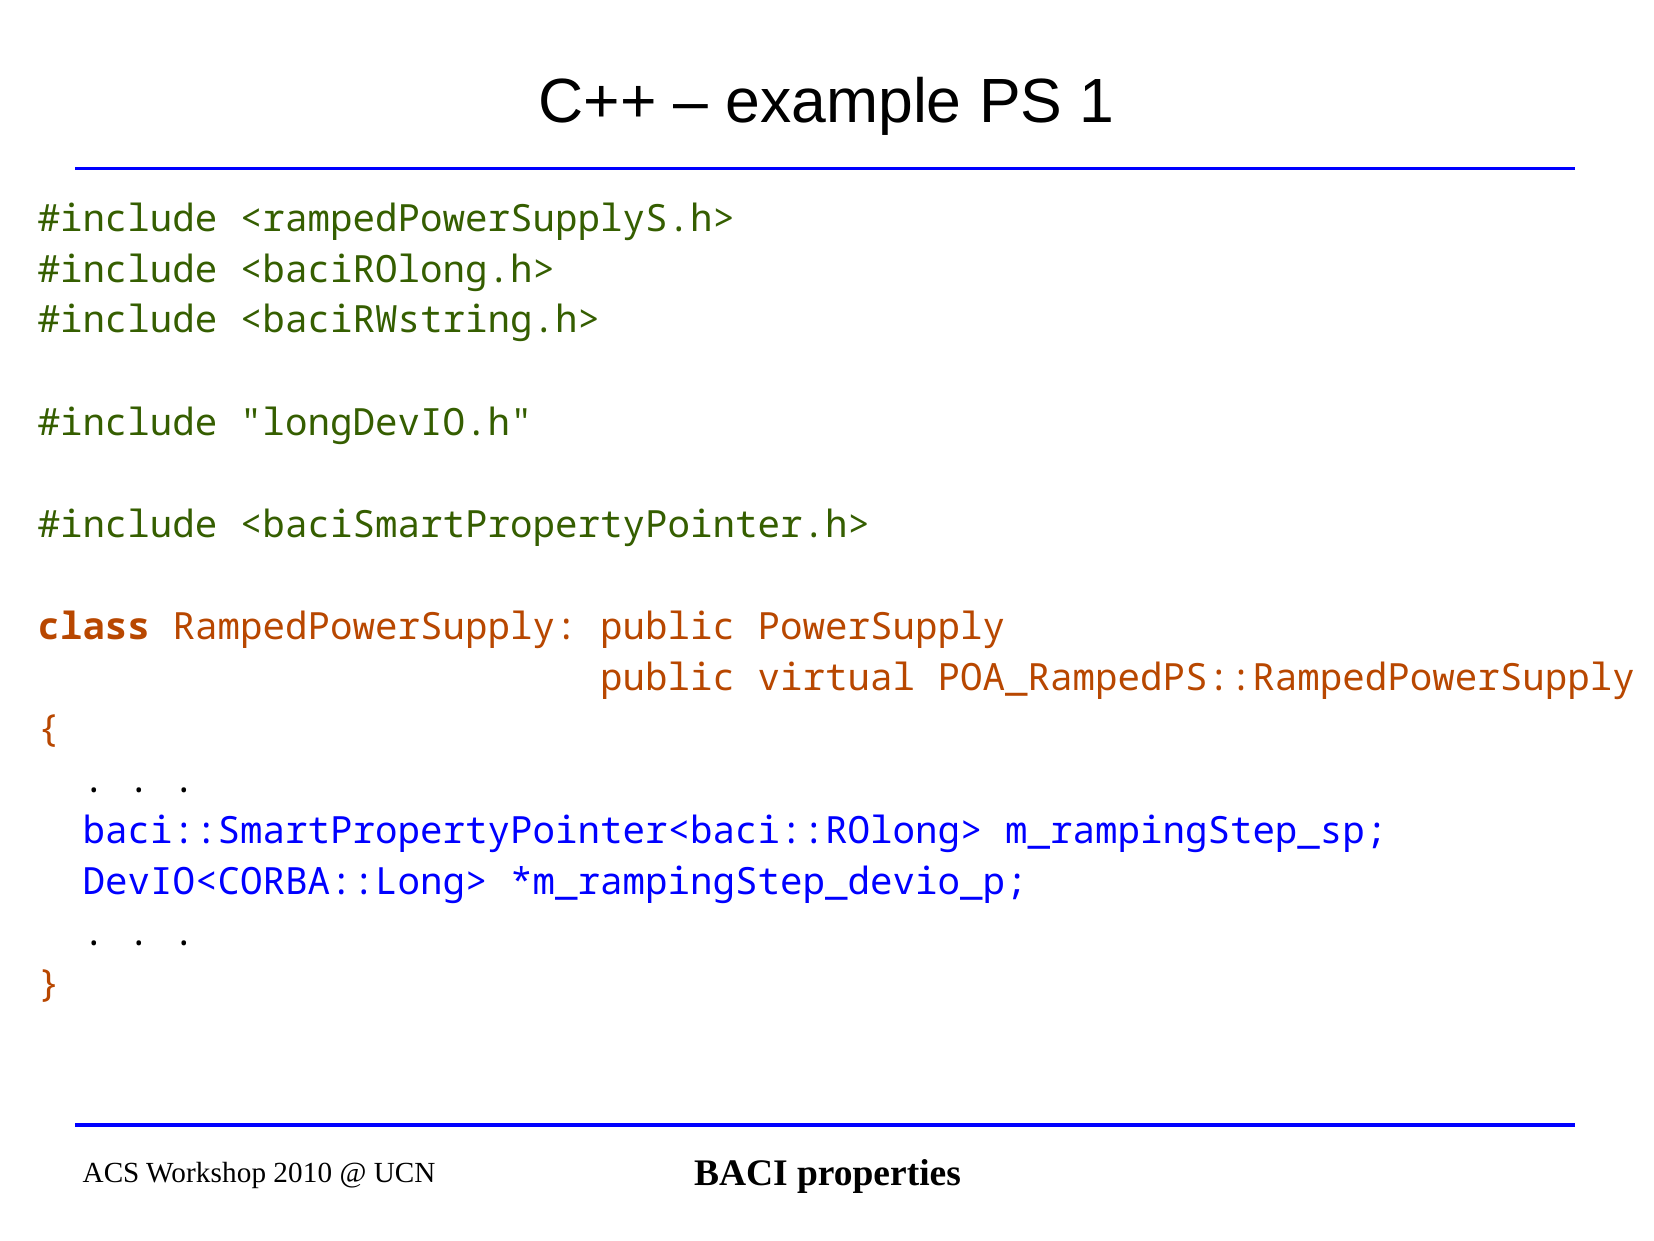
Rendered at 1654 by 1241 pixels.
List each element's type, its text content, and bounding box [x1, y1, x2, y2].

title C++ – example PS 1 [82, 39, 1571, 163]
subtitle #include <rampedPowerSupplyS.h> #include <baciROlong.h> #include <baciRWstring.h> #include "longDevIO.h" #include <baciSmartPropertyPointer.h> class RampedPowerSupply: public PowerSupply public virtual POA_RampedPS::RampedPowerSupply { . . . baci::SmartPropertyPointer<baci::ROlong> m_rampingStep_sp; DevIO<CORBA::Long> *m_rampingStep_devio_p; . . . } [37, 197, 1651, 1001]
